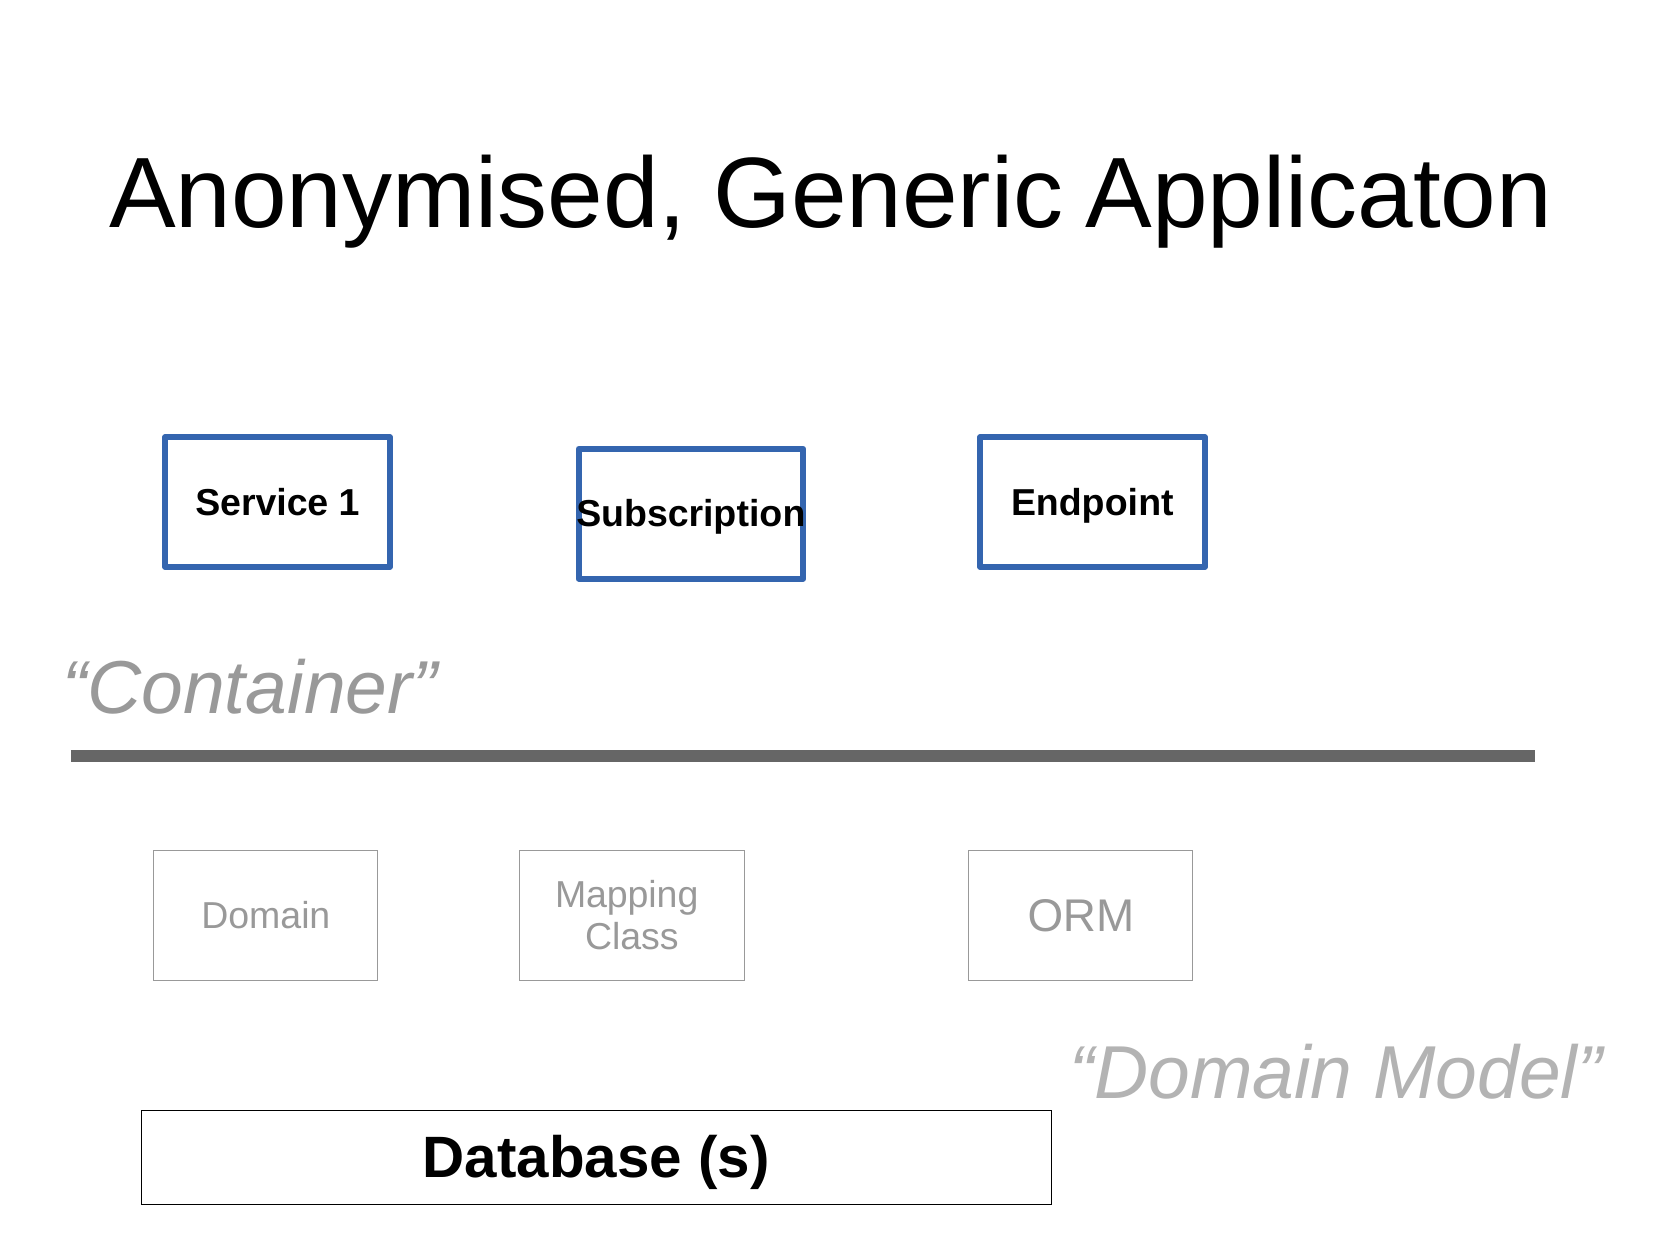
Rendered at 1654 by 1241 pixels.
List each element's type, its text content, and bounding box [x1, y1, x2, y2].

text_box Service 1 [165, 437, 390, 567]
text_box ORM [968, 850, 1193, 981]
text_box Subscription [578, 448, 804, 579]
text_box “Domain Model” [1054, 1023, 1619, 1123]
text_box Database (s) [141, 1110, 1052, 1205]
text_box “Container” [47, 637, 453, 737]
text_box Endpoint [980, 437, 1205, 567]
text_box Mapping Class [519, 850, 745, 981]
text_box Domain [153, 850, 378, 981]
text_box Anonymised, Generic Applicaton [94, 129, 1568, 257]
